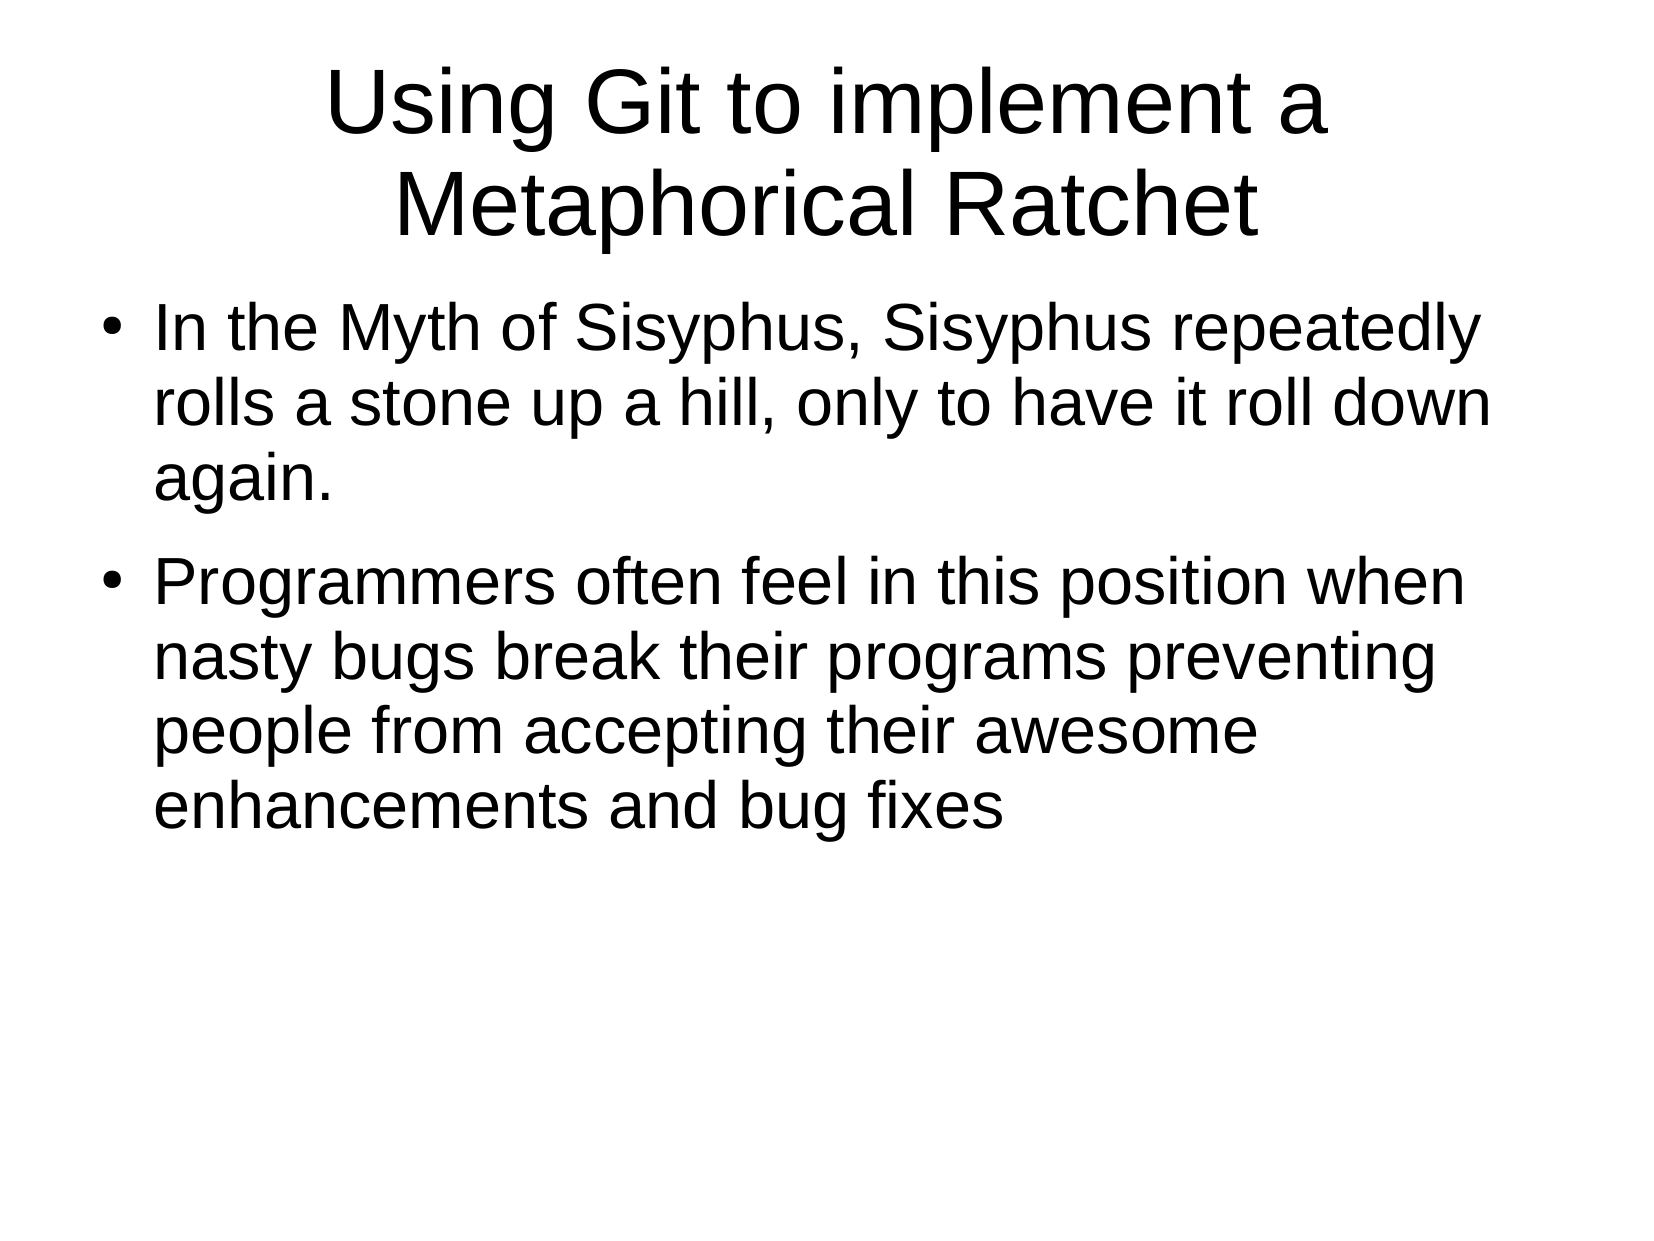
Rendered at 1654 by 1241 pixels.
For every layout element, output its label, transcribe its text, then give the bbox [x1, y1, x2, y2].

list In the Myth of Sisyphus, Sisyphus repeatedly rolls a stone up a hill, only to have it roll down again. Programmers often feel in this position when nasty bugs break their programs preventing people from accepting their awesome enhancements and bug fixes [82, 290, 1571, 1010]
title Using Git to implement a Metaphorical Ratchet [82, 49, 1571, 257]
